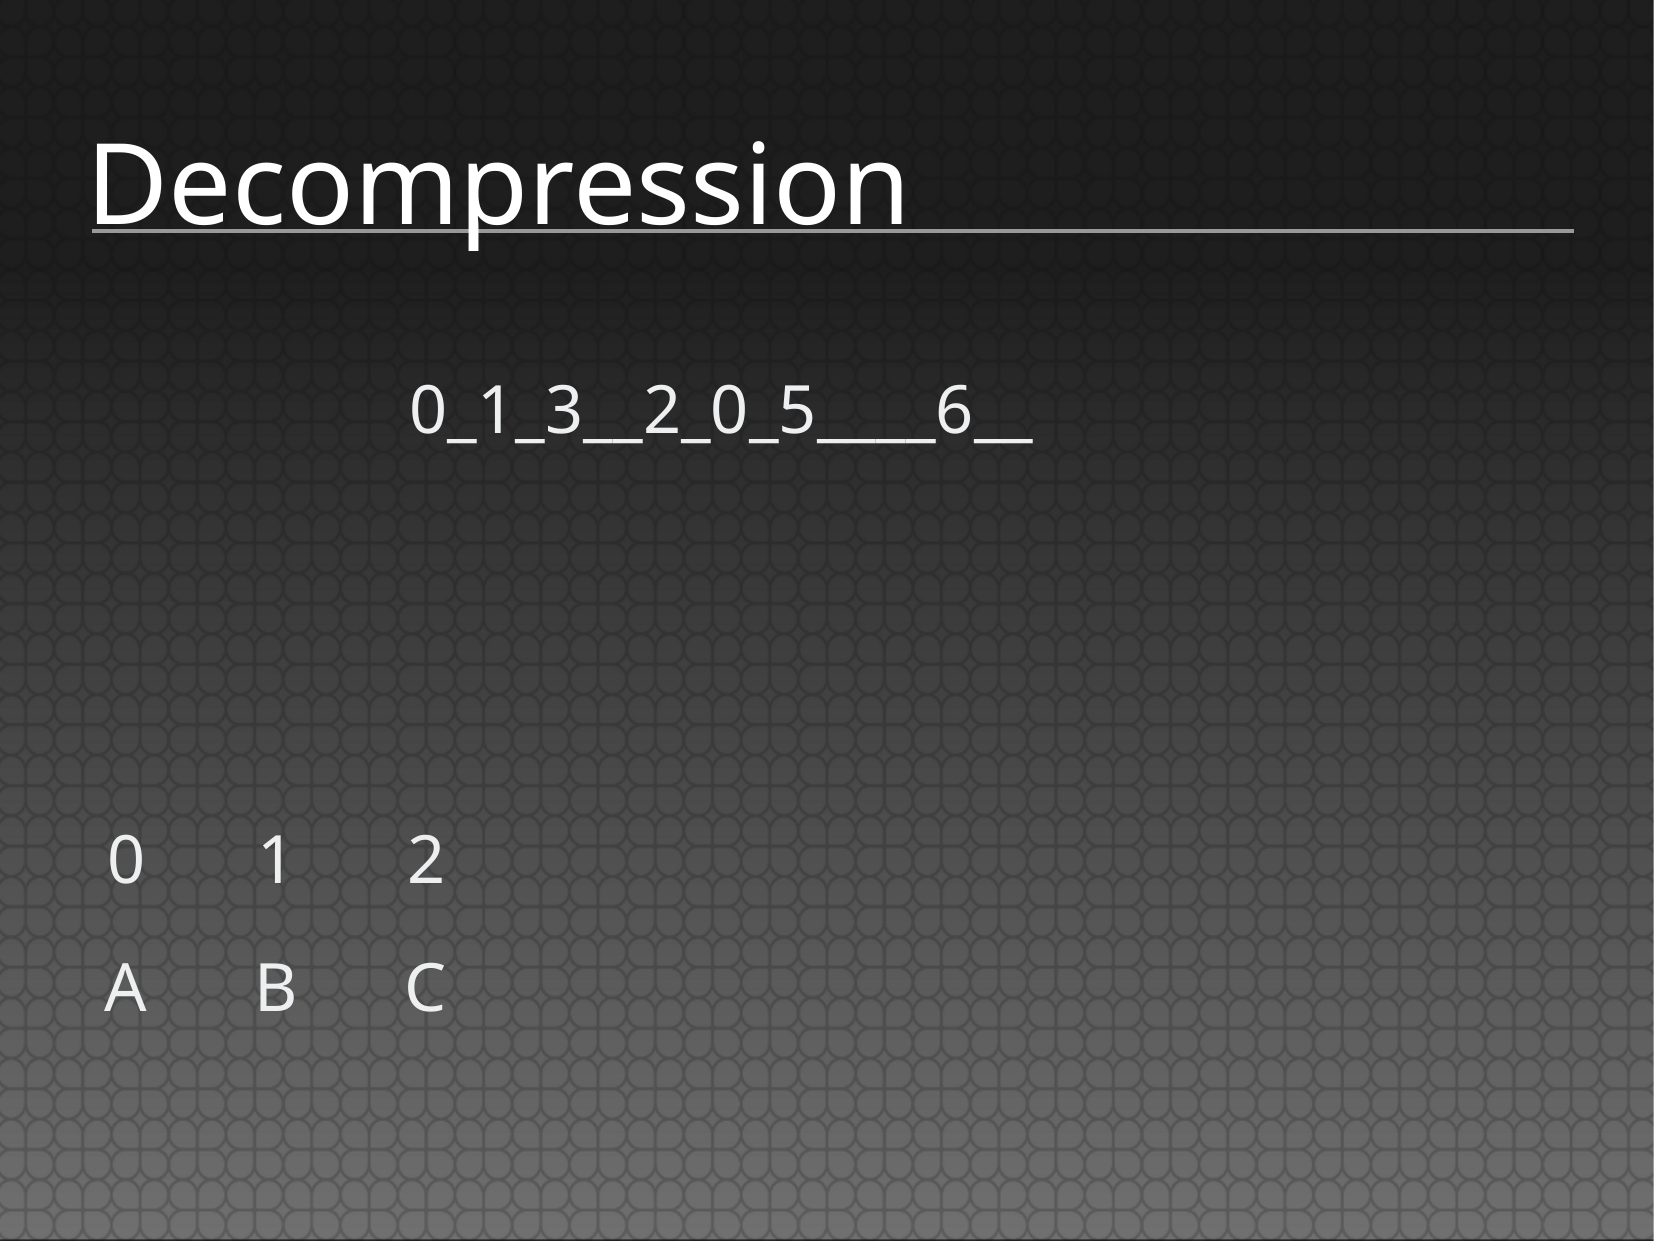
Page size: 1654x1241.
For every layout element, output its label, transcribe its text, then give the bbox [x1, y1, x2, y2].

list 0_1_3__2_0_5____6__ [338, 362, 1345, 518]
title Decompression [86, 112, 1576, 249]
text_box A B C [90, 932, 1480, 1026]
text_box 0 1 2 [92, 804, 1483, 898]
picture [0, 0, 1654, 1241]
